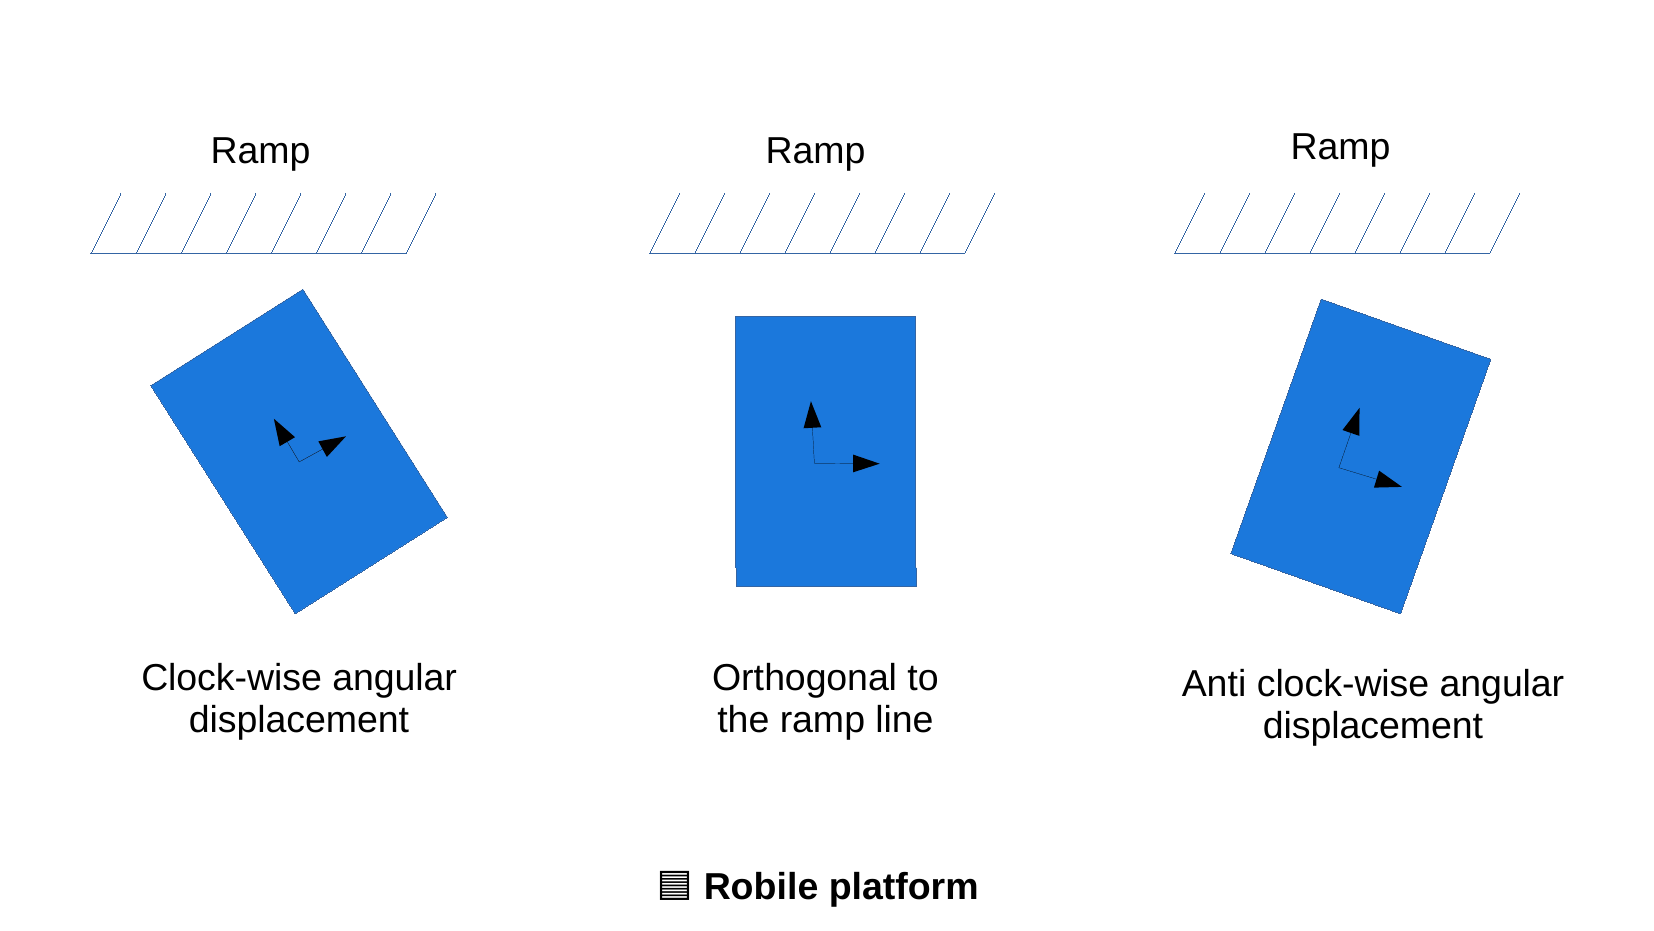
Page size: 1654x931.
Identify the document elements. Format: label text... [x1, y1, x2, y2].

text_box 🟦 Robile platform [641, 857, 1029, 919]
text_box Ramp [1275, 118, 1426, 176]
text_box Ramp [195, 121, 346, 179]
text_box Orthogonal to the ramp line [690, 649, 961, 749]
text_box Ramp [750, 121, 901, 179]
text_box Anti clock-wise angular displacement [1163, 655, 1584, 796]
text_box [150, 289, 448, 614]
text_box [1230, 299, 1491, 614]
text_box [735, 316, 917, 587]
text_box Clock-wise angular displacement [74, 649, 525, 791]
